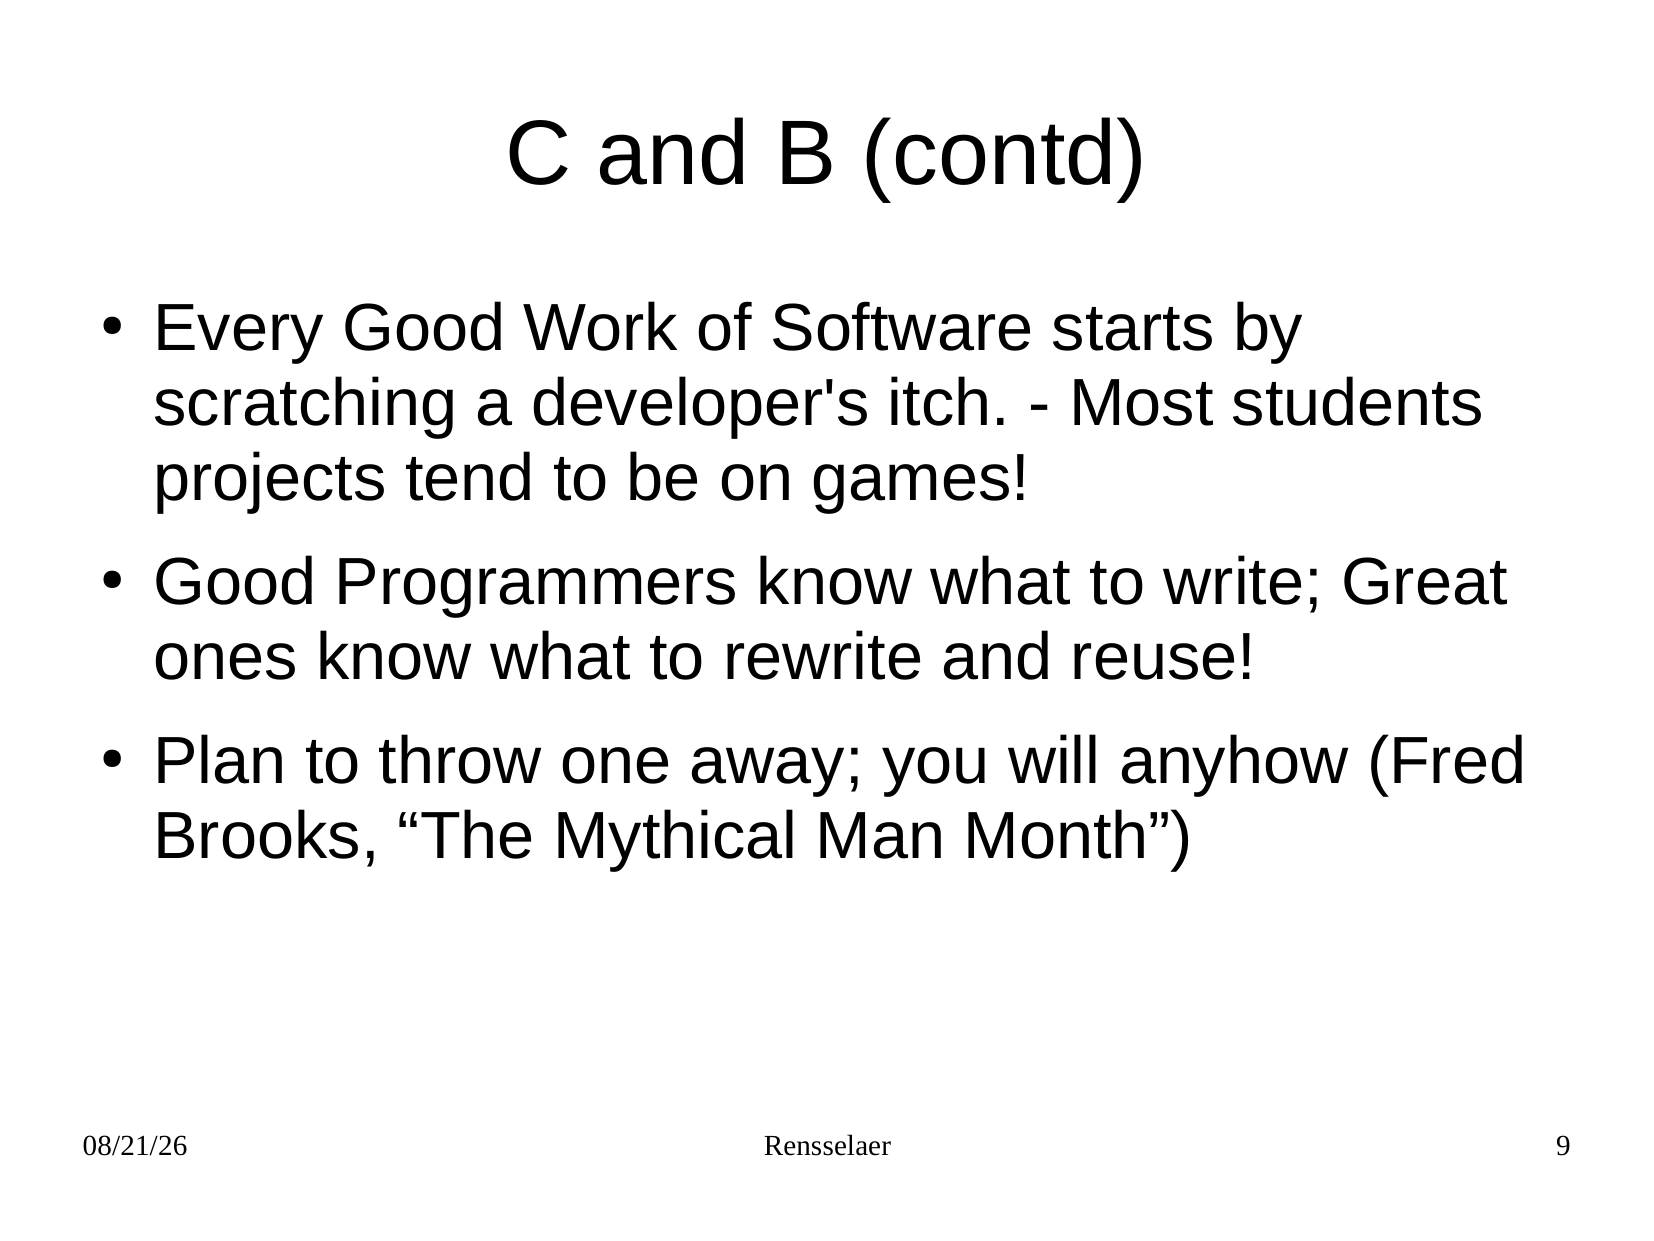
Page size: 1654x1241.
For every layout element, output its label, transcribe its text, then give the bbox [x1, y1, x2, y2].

title C and B (contd) [82, 49, 1571, 257]
list Every Good Work of Software starts by scratching a developer's itch. - Most students projects tend to be on games! Good Programmers know what to write; Great ones know what to rewrite and reuse! Plan to throw one away; you will anyhow (Fred Brooks, “The Mythical Man Month”) [82, 290, 1571, 1010]
